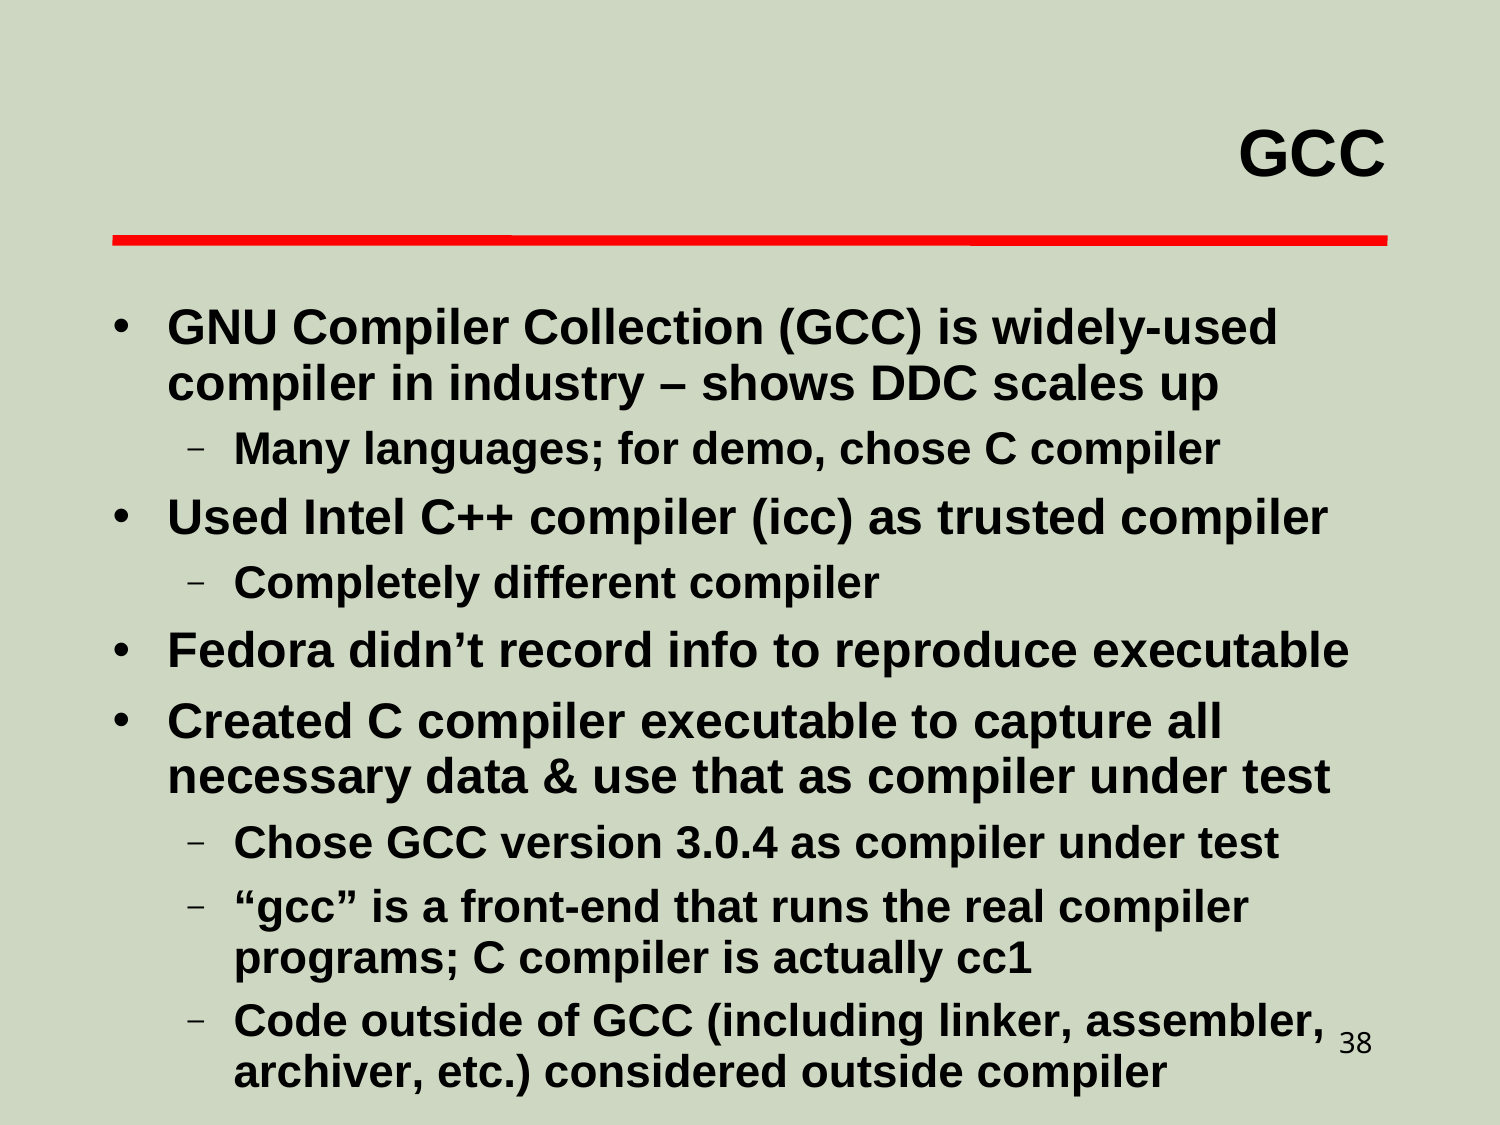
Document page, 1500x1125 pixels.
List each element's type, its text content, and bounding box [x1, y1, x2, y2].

title GCC [124, 93, 1387, 216]
list GNU Compiler Collection (GCC) is widely-used compiler in industry – shows DDC scales up Many languages; for demo, chose C compiler Used Intel C++ compiler (icc) as trusted compiler Completely different compiler Fedora didn’t record info to reproduce executable Created C compiler executable to capture all necessary data & use that as compiler under test Chose GCC version 3.0.4 as compiler under test “gcc” is a front-end that runs the real compiler programs; C compiler is actually cc1 Code outside of GCC (including linker, assembler, archiver, etc.) considered outside compiler [112, 299, 1387, 1099]
